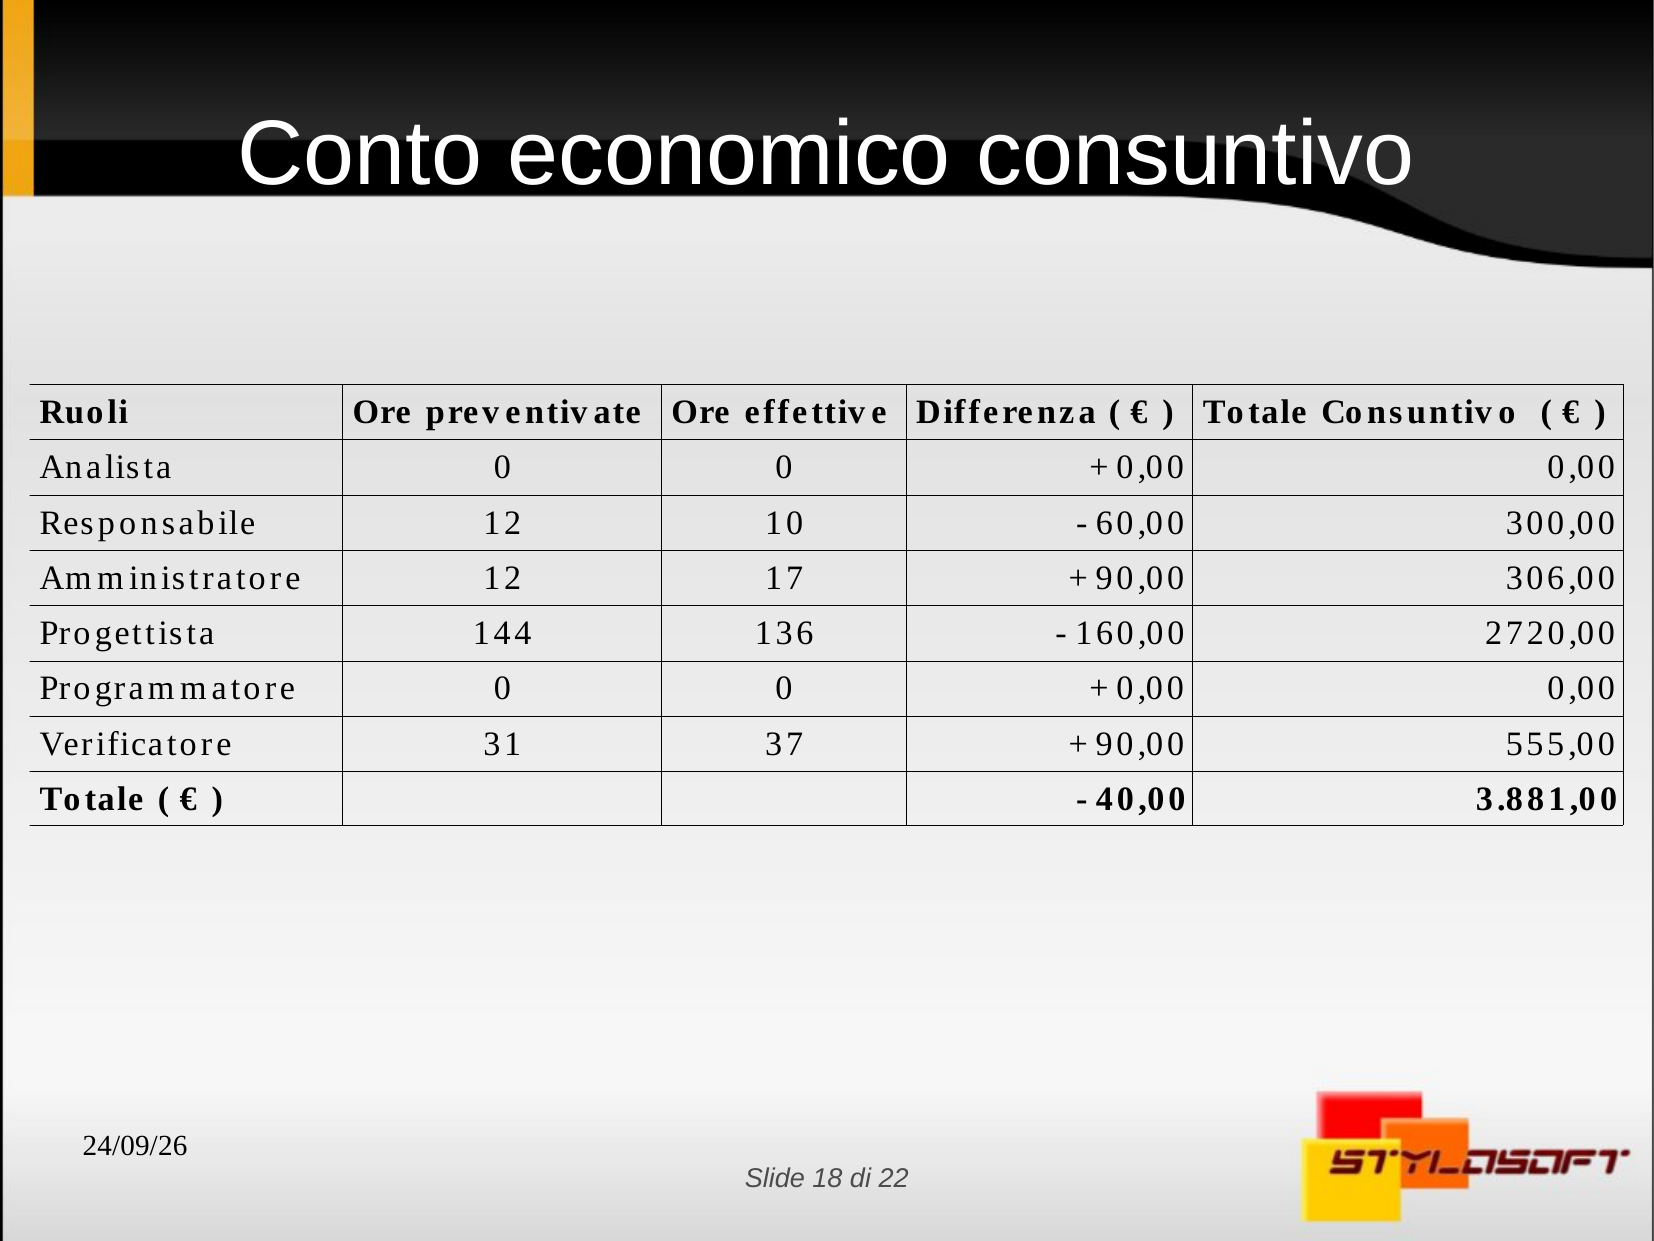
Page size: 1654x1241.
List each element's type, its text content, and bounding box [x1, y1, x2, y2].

title Conto economico consuntivo [82, 56, 1571, 250]
text_box Slide <numero> di 22 [0, 1156, 1654, 1241]
picture [0, 0, 1654, 1156]
chart [29, 383, 1654, 858]
